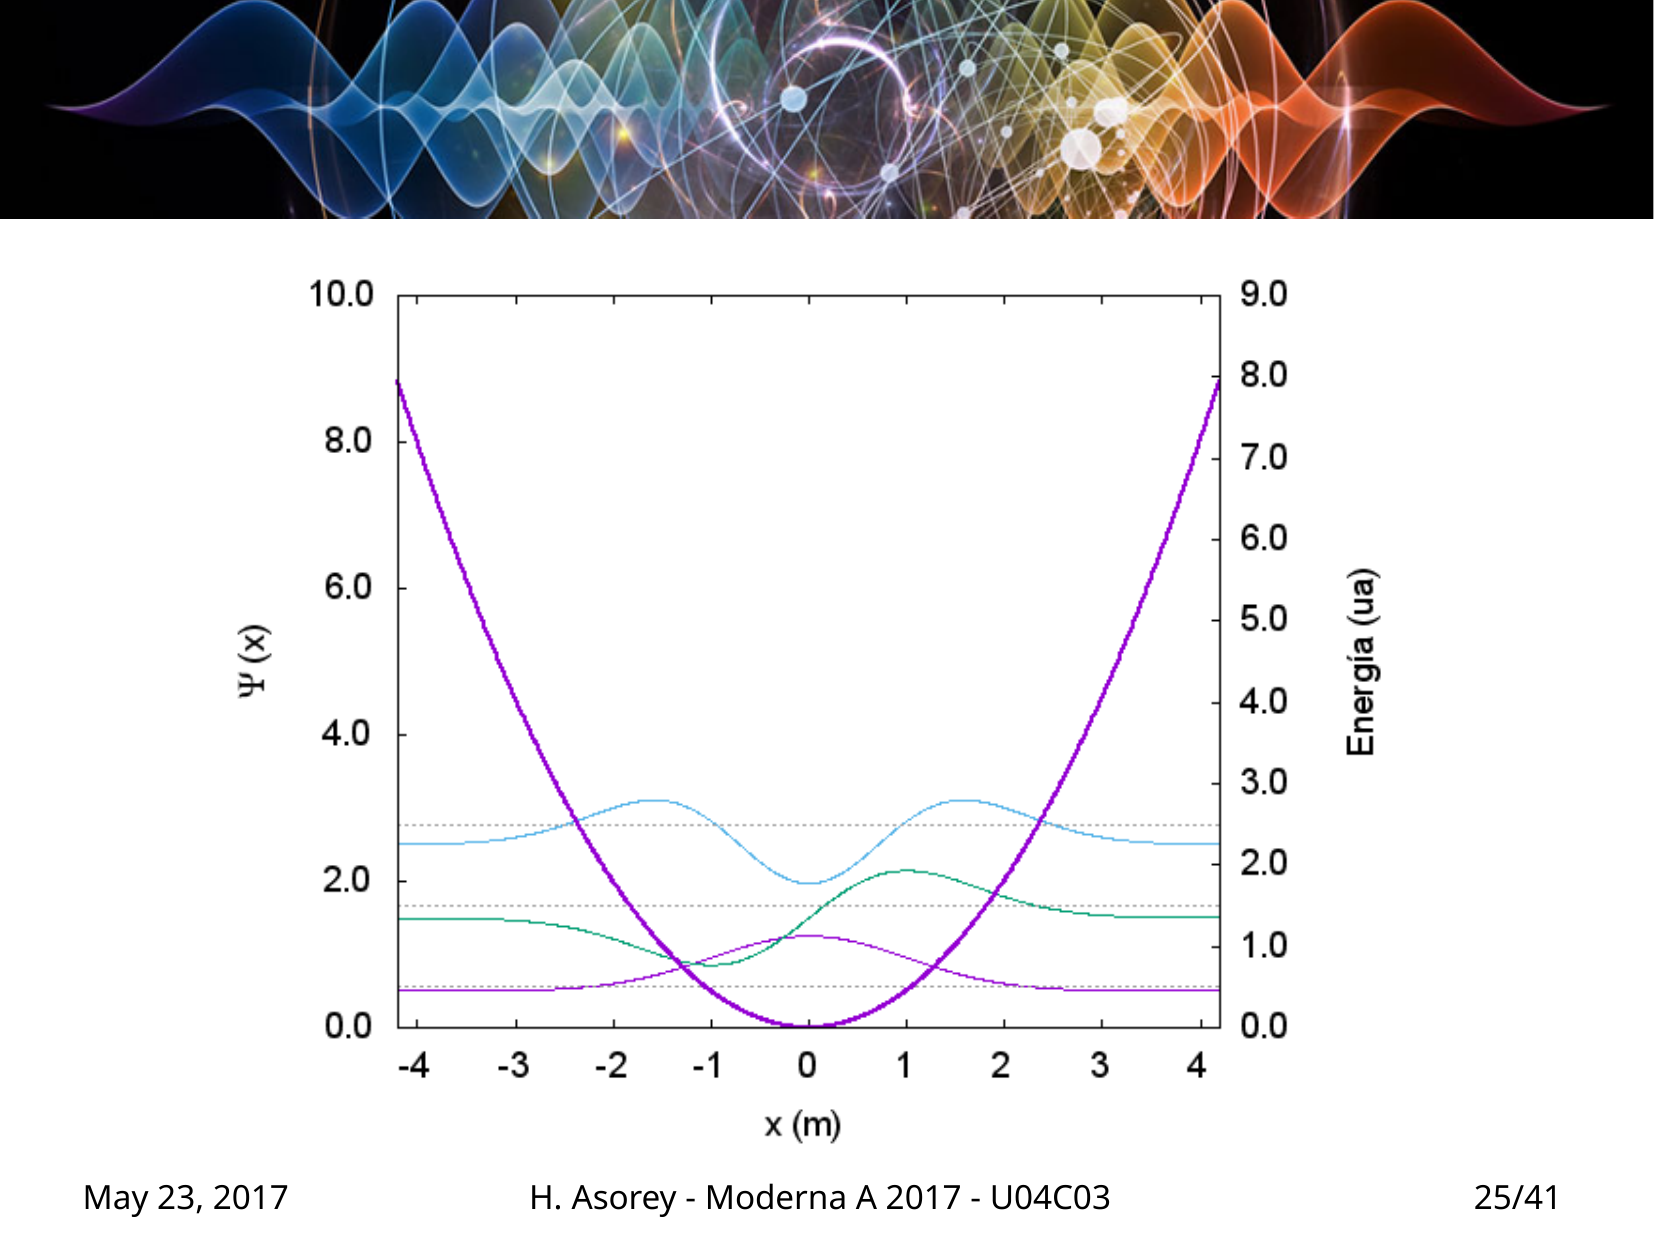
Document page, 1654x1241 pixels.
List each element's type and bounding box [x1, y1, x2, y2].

picture [0, 0, 1654, 219]
picture [225, 254, 1426, 1156]
